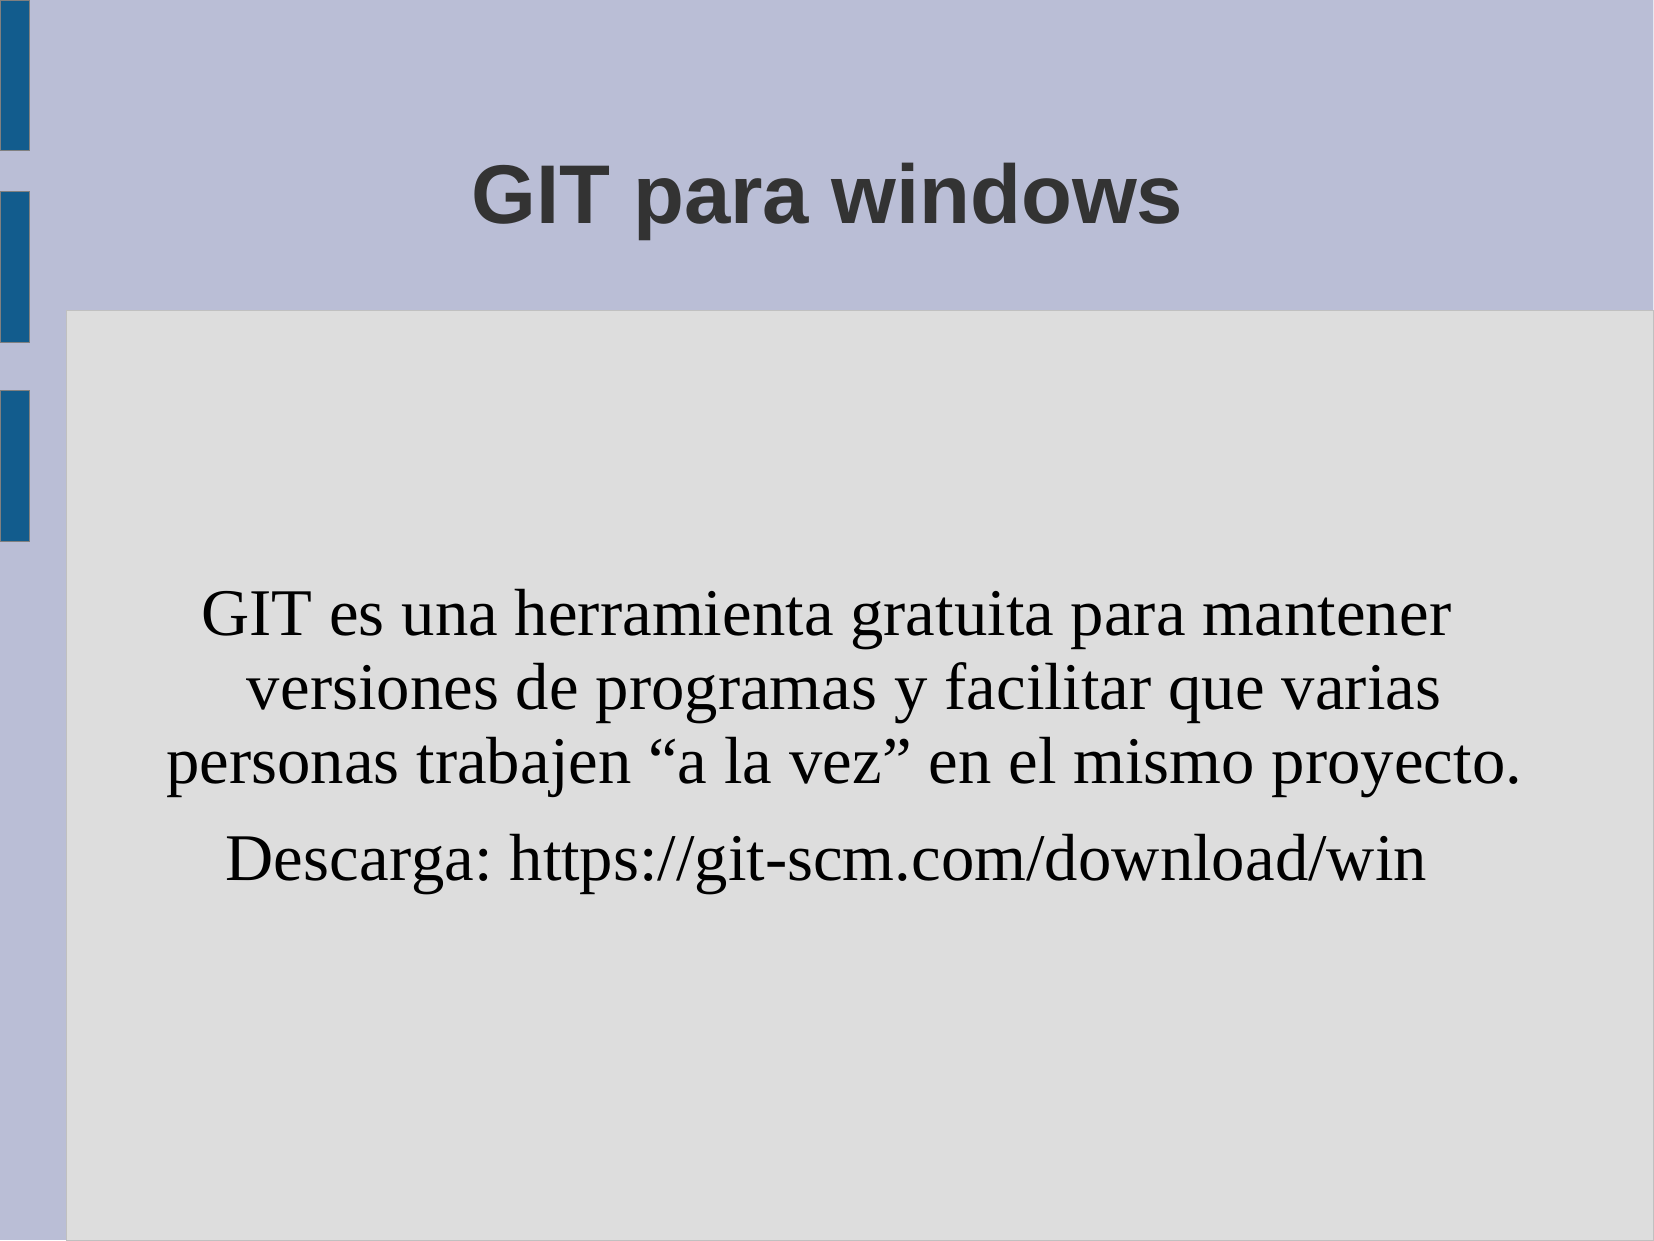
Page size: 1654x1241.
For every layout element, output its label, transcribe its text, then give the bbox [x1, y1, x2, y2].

subtitle GIT es una herramienta gratuita para mantener versiones de programas y facilitar que varias personas trabajen “a la vez” en el mismo proyecto. Descarga: https://git-scm.com/download/win [121, 344, 1534, 1127]
title GIT para windows [121, 91, 1534, 299]
